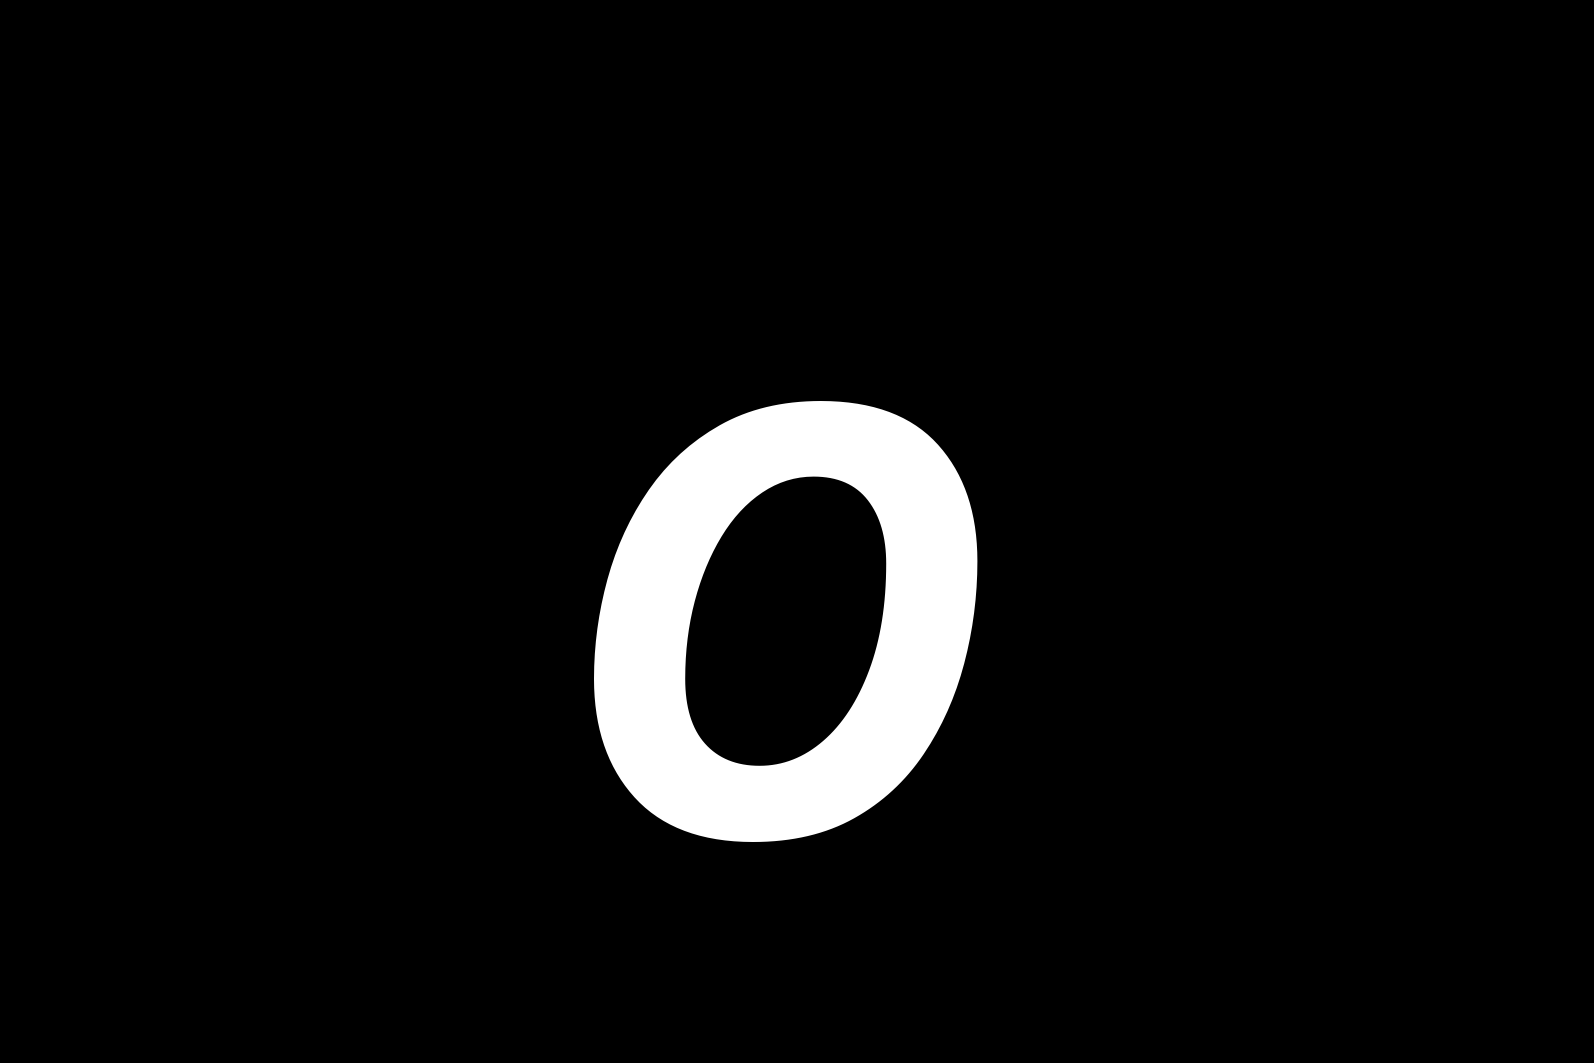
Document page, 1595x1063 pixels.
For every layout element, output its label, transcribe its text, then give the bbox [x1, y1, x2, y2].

text_box O [544, 187, 1066, 883]
